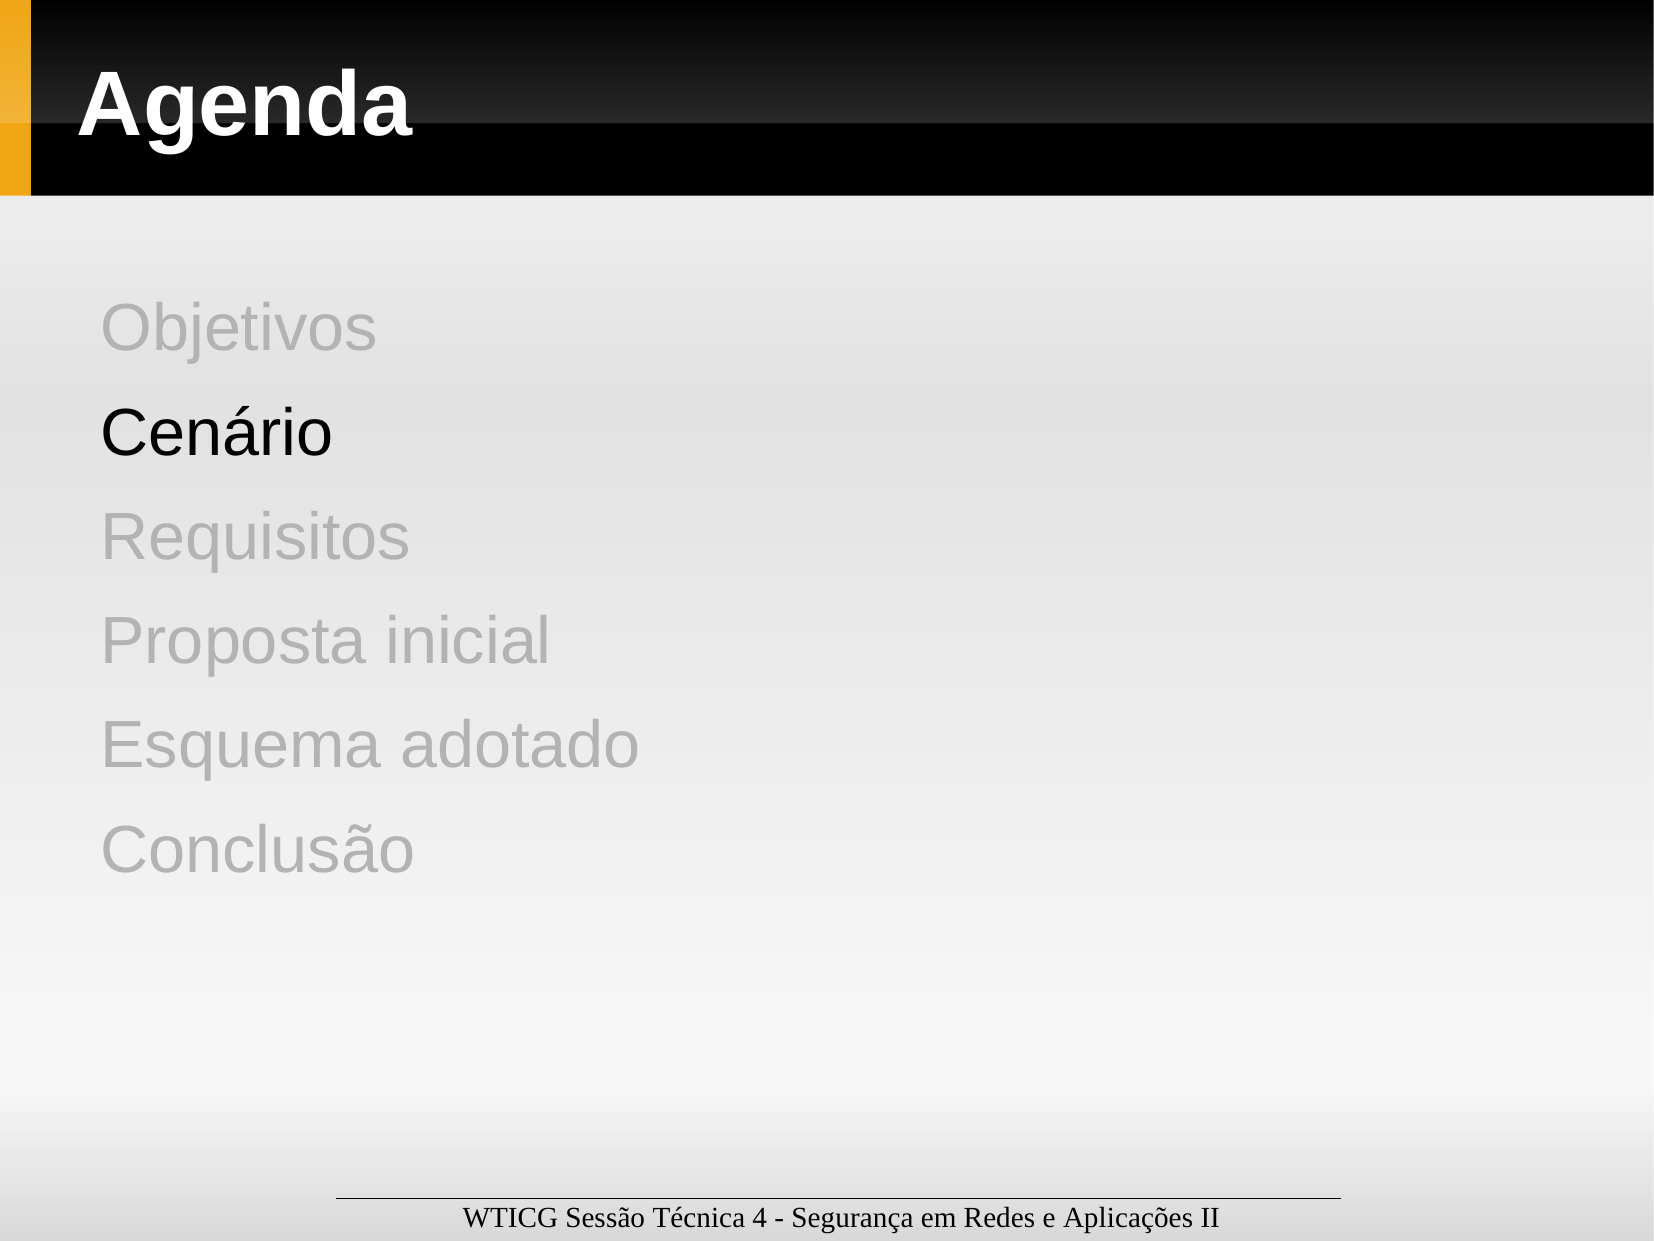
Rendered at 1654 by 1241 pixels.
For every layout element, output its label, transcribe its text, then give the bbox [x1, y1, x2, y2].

list Objetivos Cenário Requisitos Proposta inicial Esquema adotado Conclusão [82, 290, 1571, 1094]
picture [0, 0, 1654, 1241]
title Agenda [76, 0, 1565, 208]
